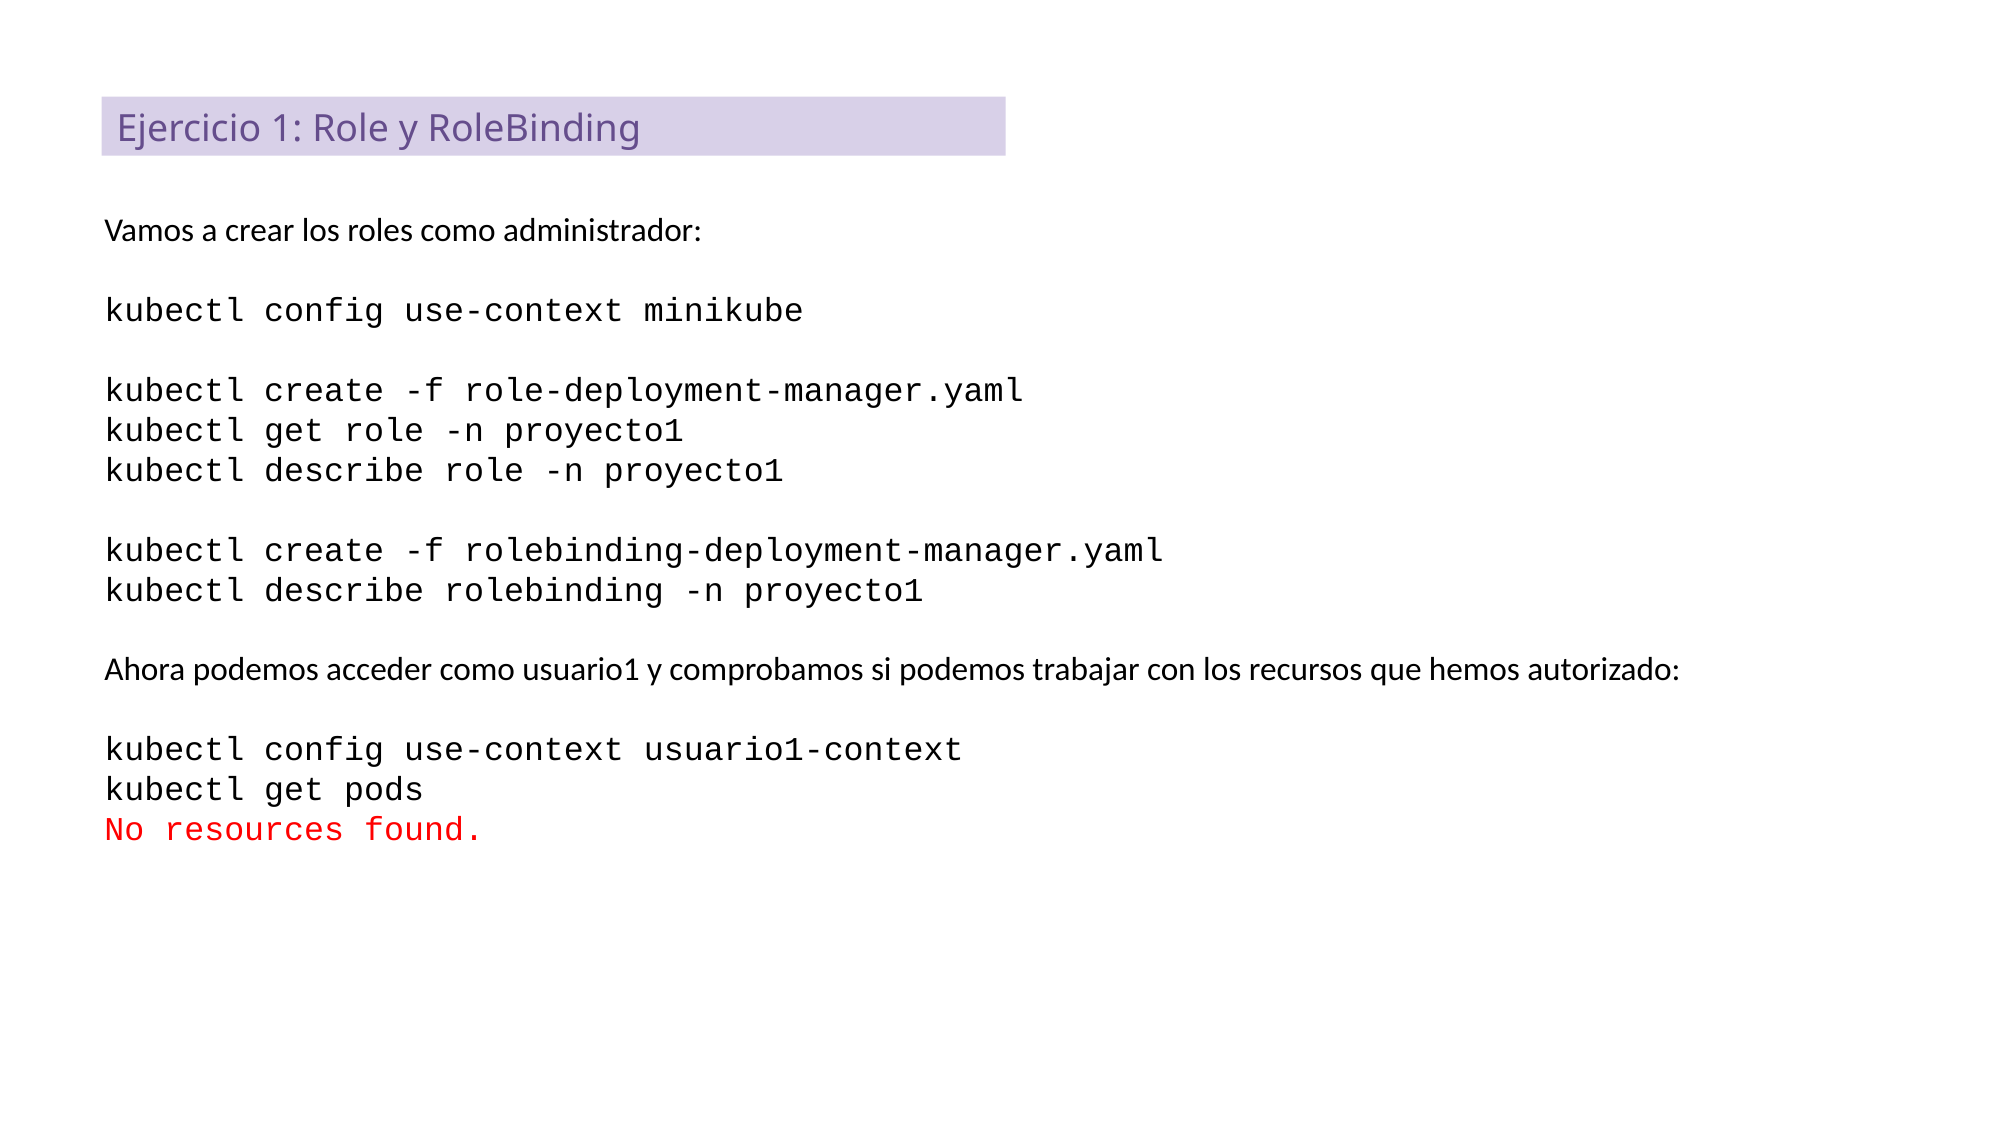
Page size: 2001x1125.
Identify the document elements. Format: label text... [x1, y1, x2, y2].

text_box Vamos a crear los roles como administrador: kubectl config use-context minikube kubectl create -f role-deployment-manager.yaml kubectl get role -n proyecto1 kubectl describe role -n proyecto1 kubectl create -f rolebinding-deployment-manager.yaml kubectl describe rolebinding -n proyecto1 Ahora podemos acceder como usuario1 y comprobamos si podemos trabajar con los recursos que hemos autorizado: kubectl config use-context usuario1-context kubectl get pods No resources found. [89, 200, 1977, 286]
text_box Ejercicio 1: Role y RoleBinding [101, 96, 1006, 156]
